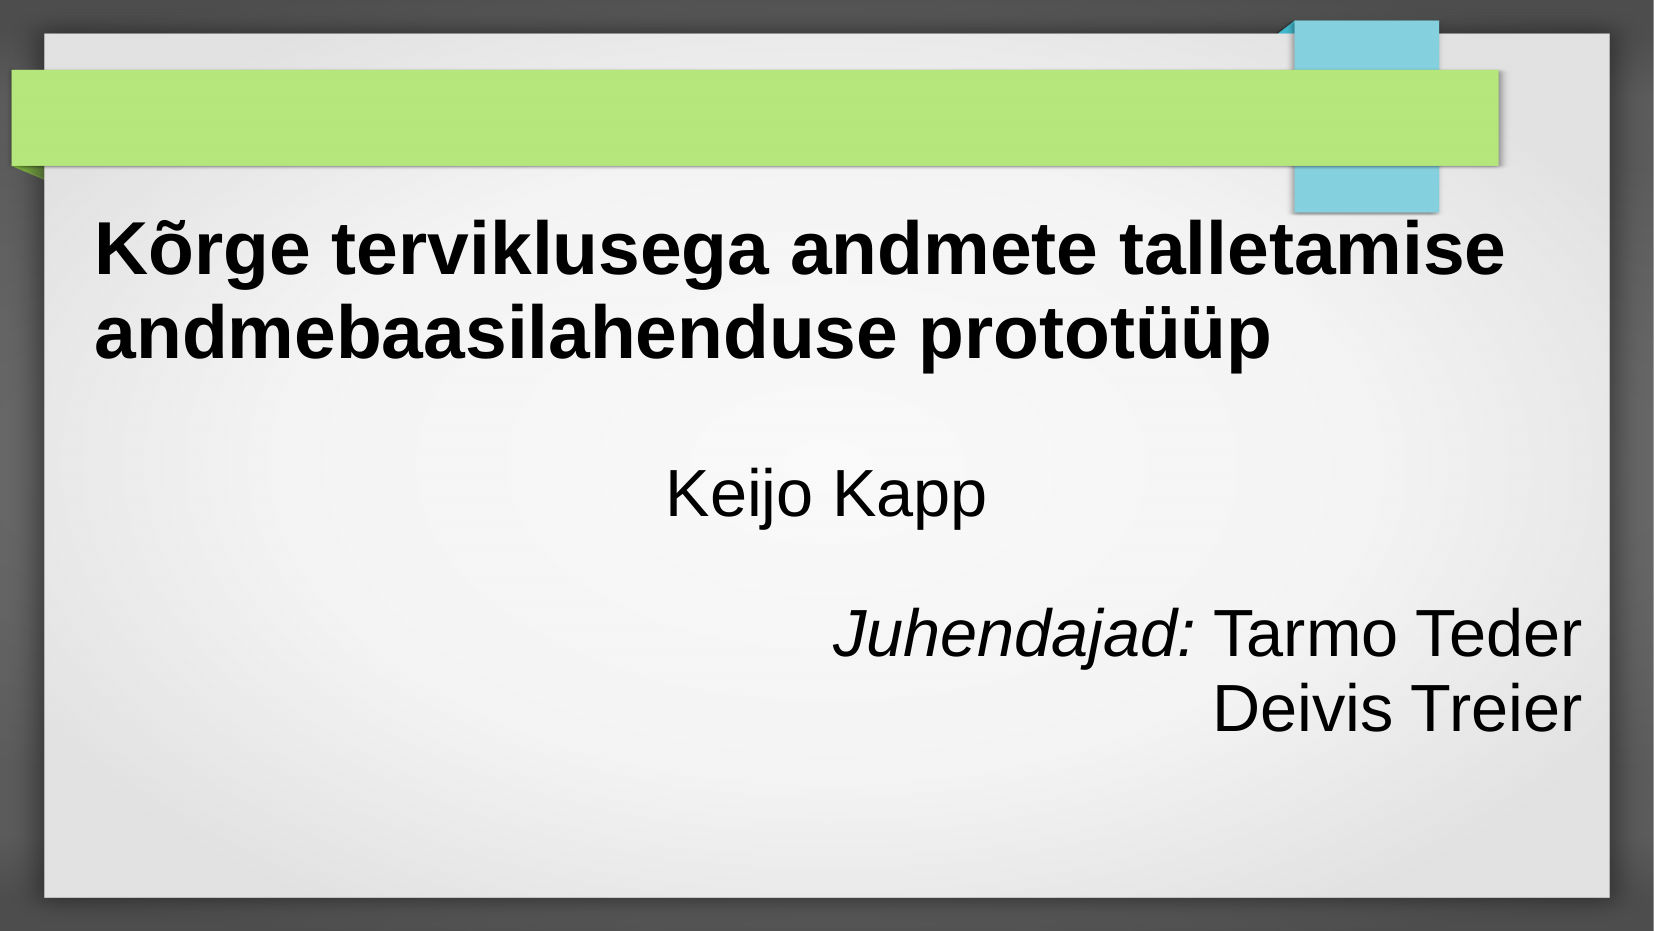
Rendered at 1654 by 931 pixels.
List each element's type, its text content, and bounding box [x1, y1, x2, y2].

title Kõrge terviklusega andmete talletamise andmebaasilahenduse prototüüp [94, 206, 1583, 375]
text_box Juhendajad: Tarmo Teder Deivis Treier [94, 596, 1583, 746]
subtitle Keijo Kapp [82, 451, 1571, 536]
picture [0, 0, 1654, 931]
